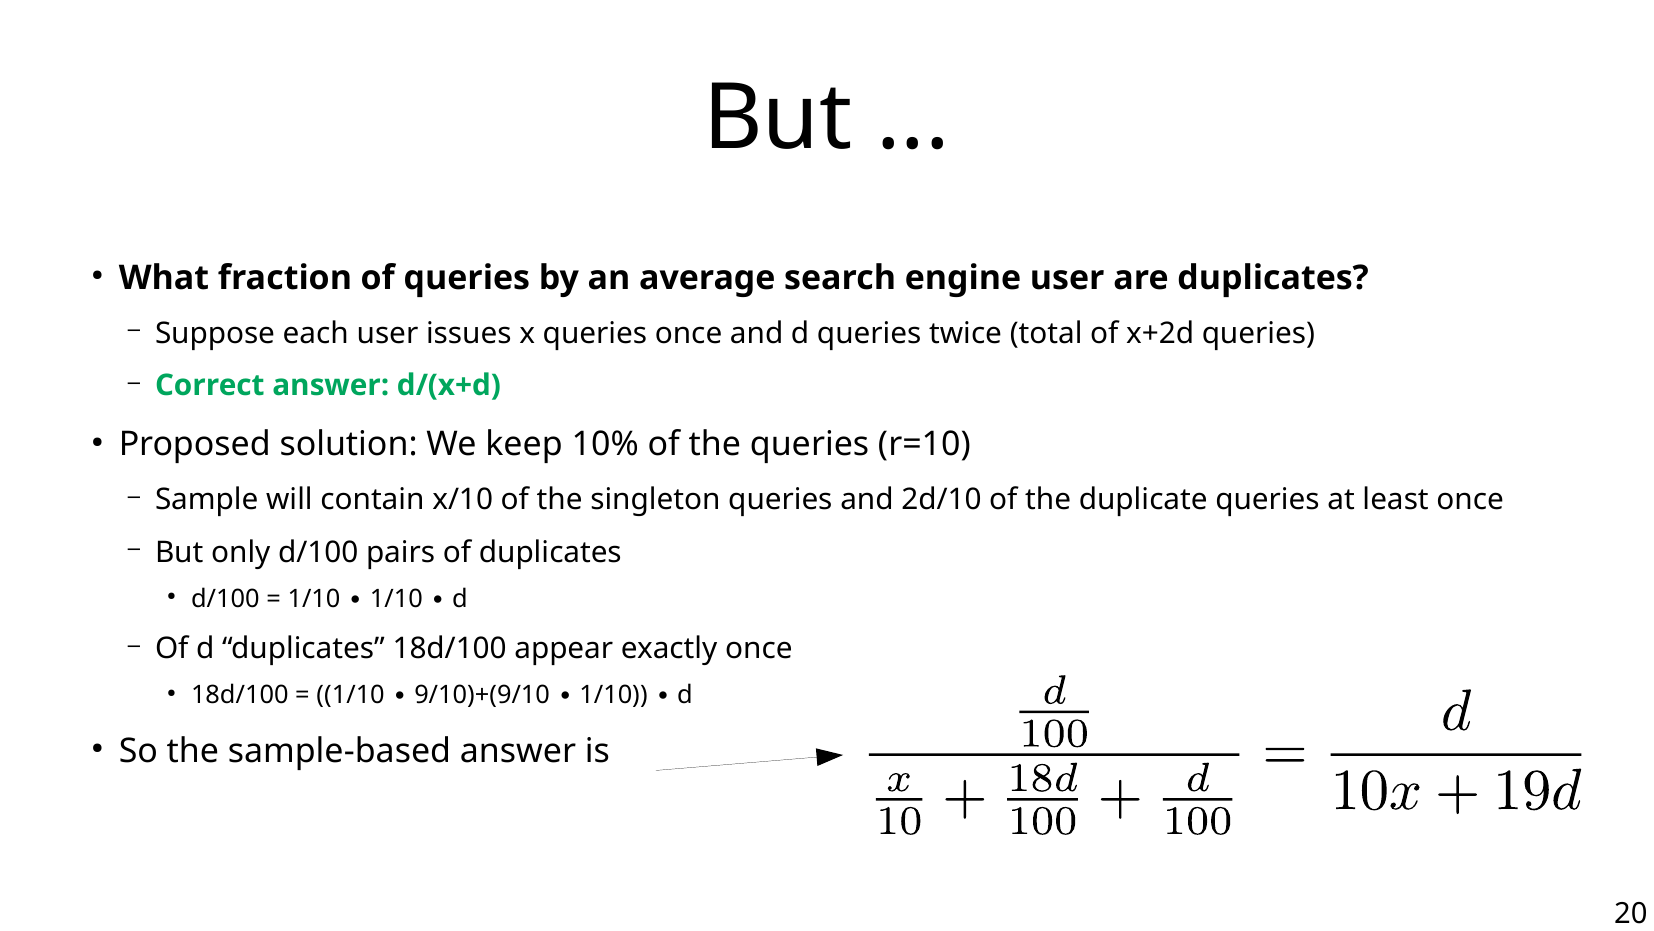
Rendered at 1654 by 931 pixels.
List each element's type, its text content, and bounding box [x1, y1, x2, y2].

title But ... [82, 1, 1571, 226]
text_box [868, 675, 1582, 835]
list What fraction of queries by an average search engine user are duplicates? Suppose each user issues x queries once and d queries twice (total of x+2d queries) Correct answer: d/(x+d) Proposed solution: We keep 10% of the queries (r=10) Sample will contain x/10 of the singleton queries and 2d/10 of the duplicate queries at least once But only d/100 pairs of duplicates d/100 = 1/10 ∙ 1/10 ∙ d Of d “duplicates” 18d/100 appear exactly once 18d/100 = ((1/10 ∙ 9/10)+(9/10 ∙ 1/10)) ∙ d So the sample-based answer is [82, 253, 1571, 793]
